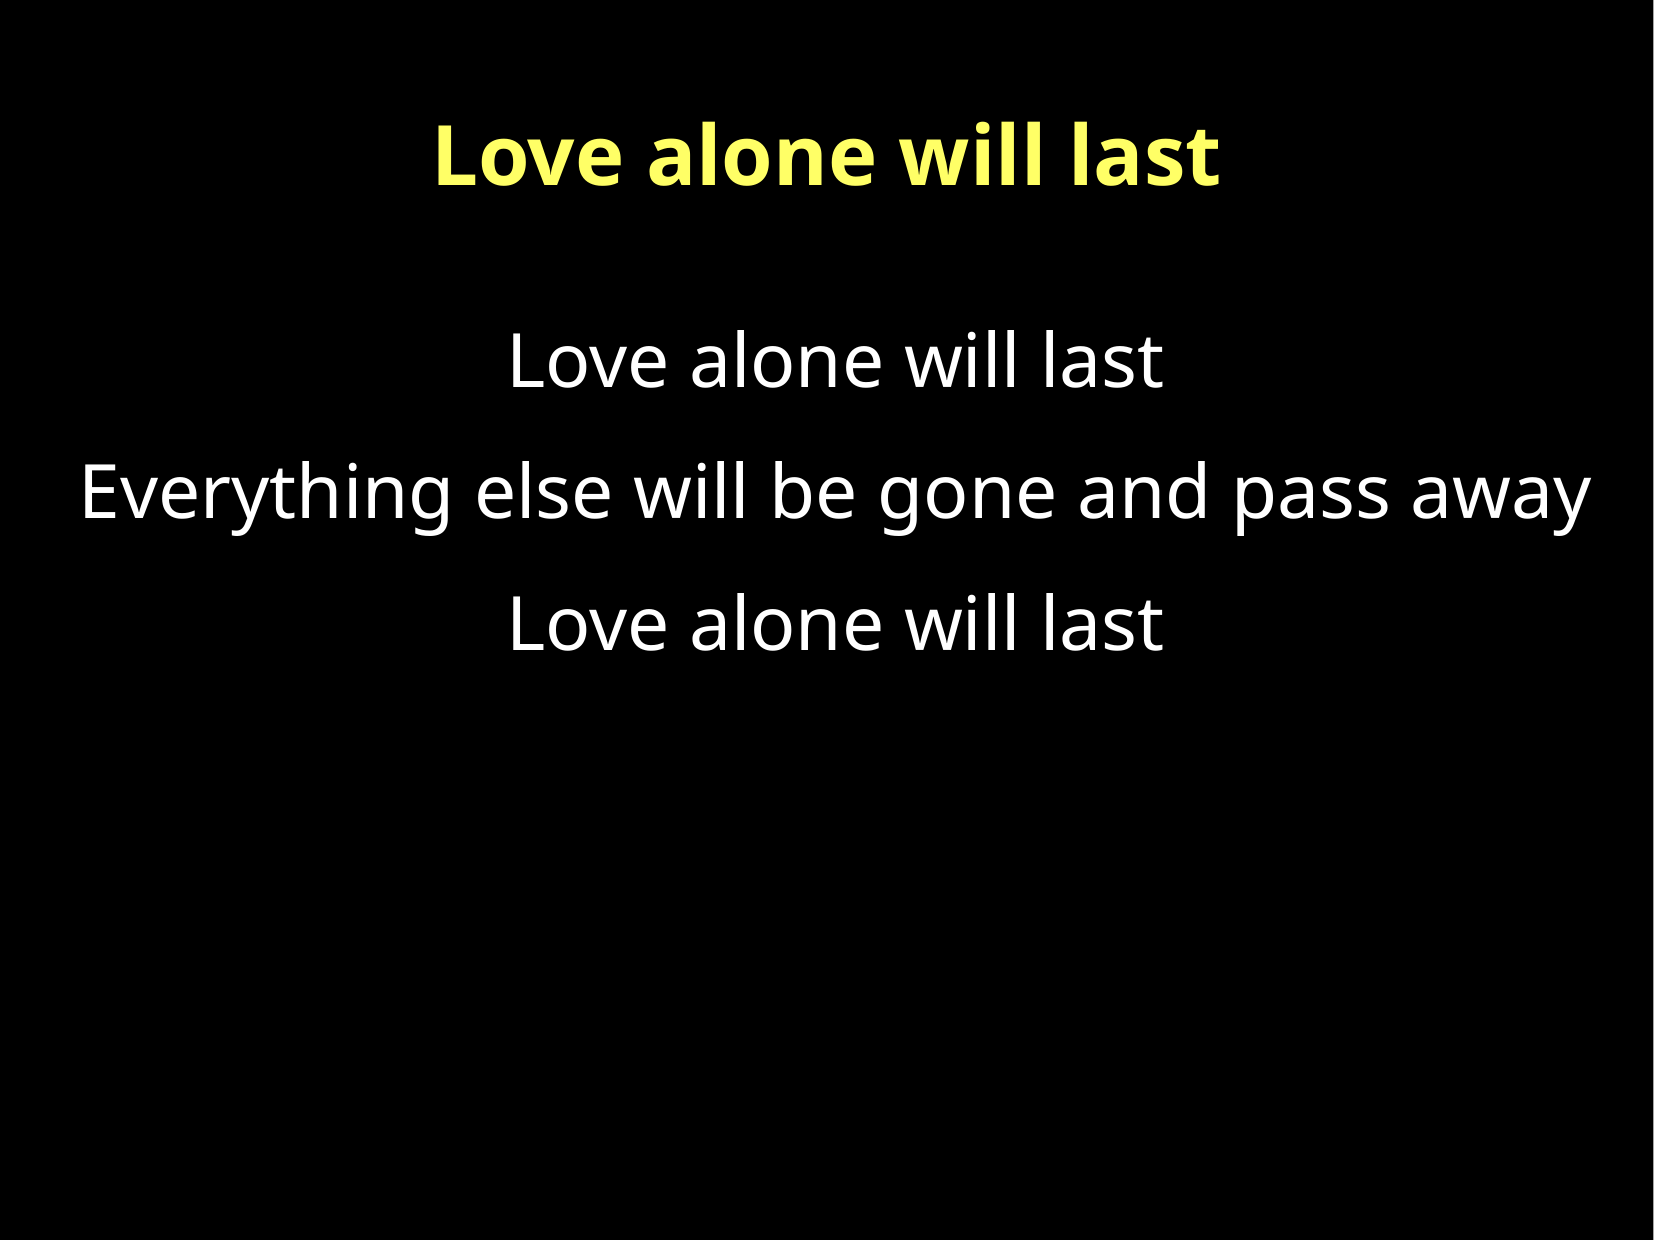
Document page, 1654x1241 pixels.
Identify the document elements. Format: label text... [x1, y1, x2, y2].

list Love alone will last Everything else will be gone and pass away Love alone will last [0, 307, 1654, 1229]
title Love alone will last [0, 49, 1654, 257]
